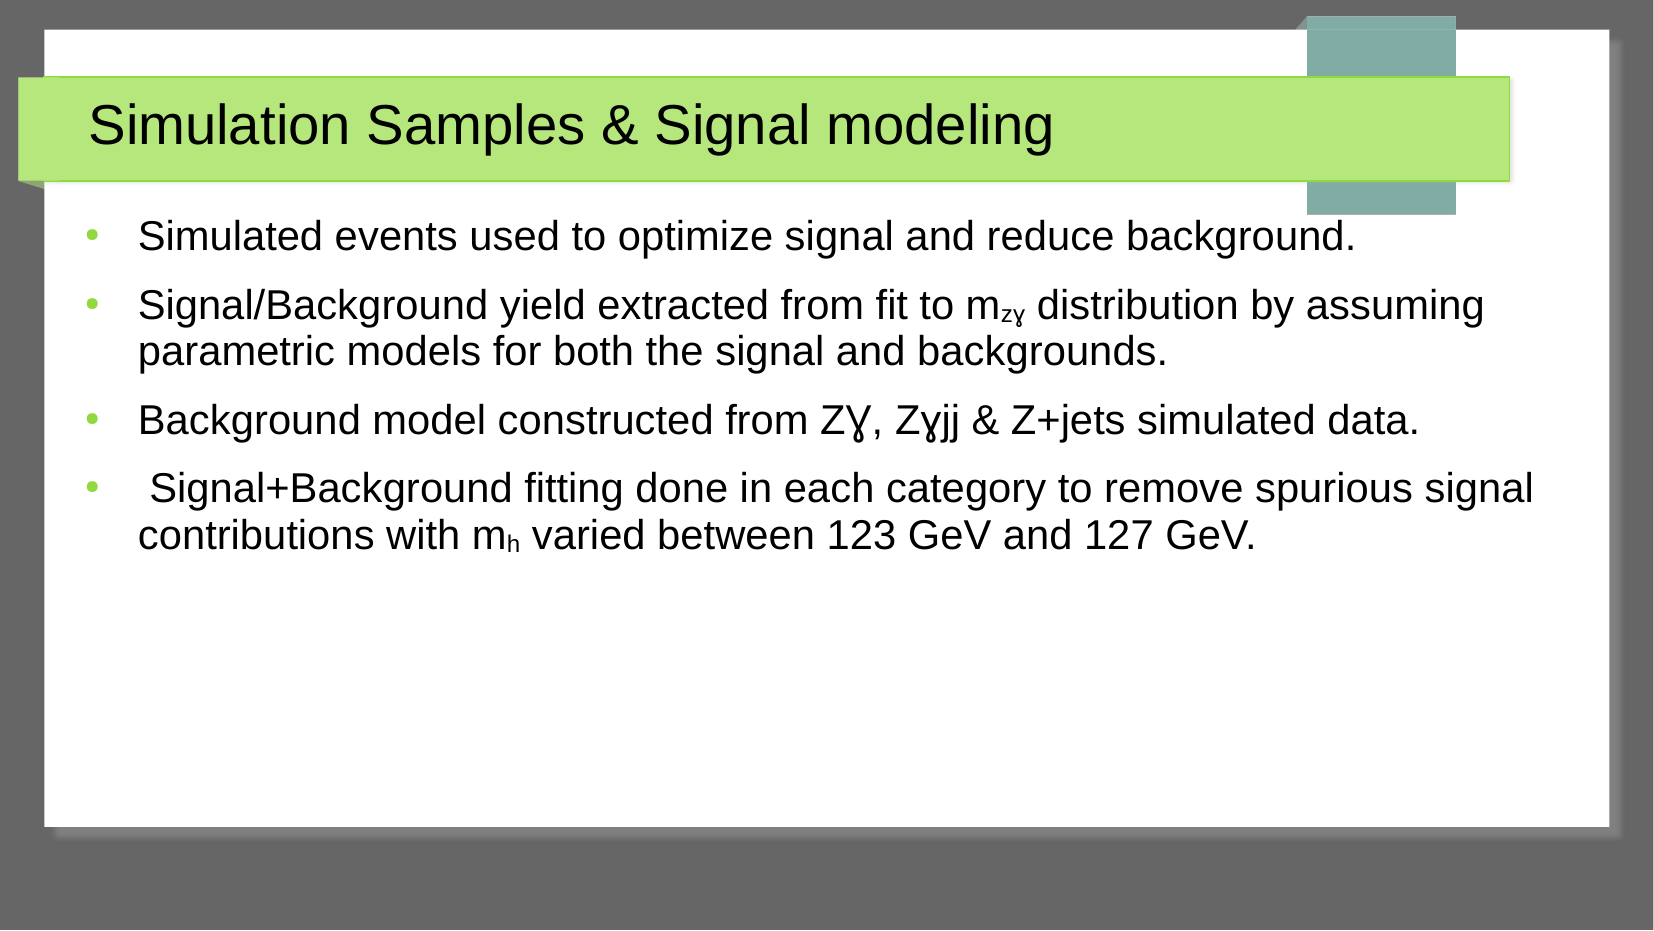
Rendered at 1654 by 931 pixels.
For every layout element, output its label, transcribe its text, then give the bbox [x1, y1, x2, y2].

list Simulated events used to optimize signal and reduce background. Signal/Background yield extracted from fit to mzɣ distribution by assuming parametric models for both the signal and backgrounds. Background model constructed from ZƔ, Zɣjj & Z+jets simulated data. Signal+Background fitting done in each category to remove spurious signal contributions with mh varied between 123 GeV and 127 GeV. [67, 213, 1544, 804]
title Simulation Samples & Signal modeling [88, 73, 1506, 178]
